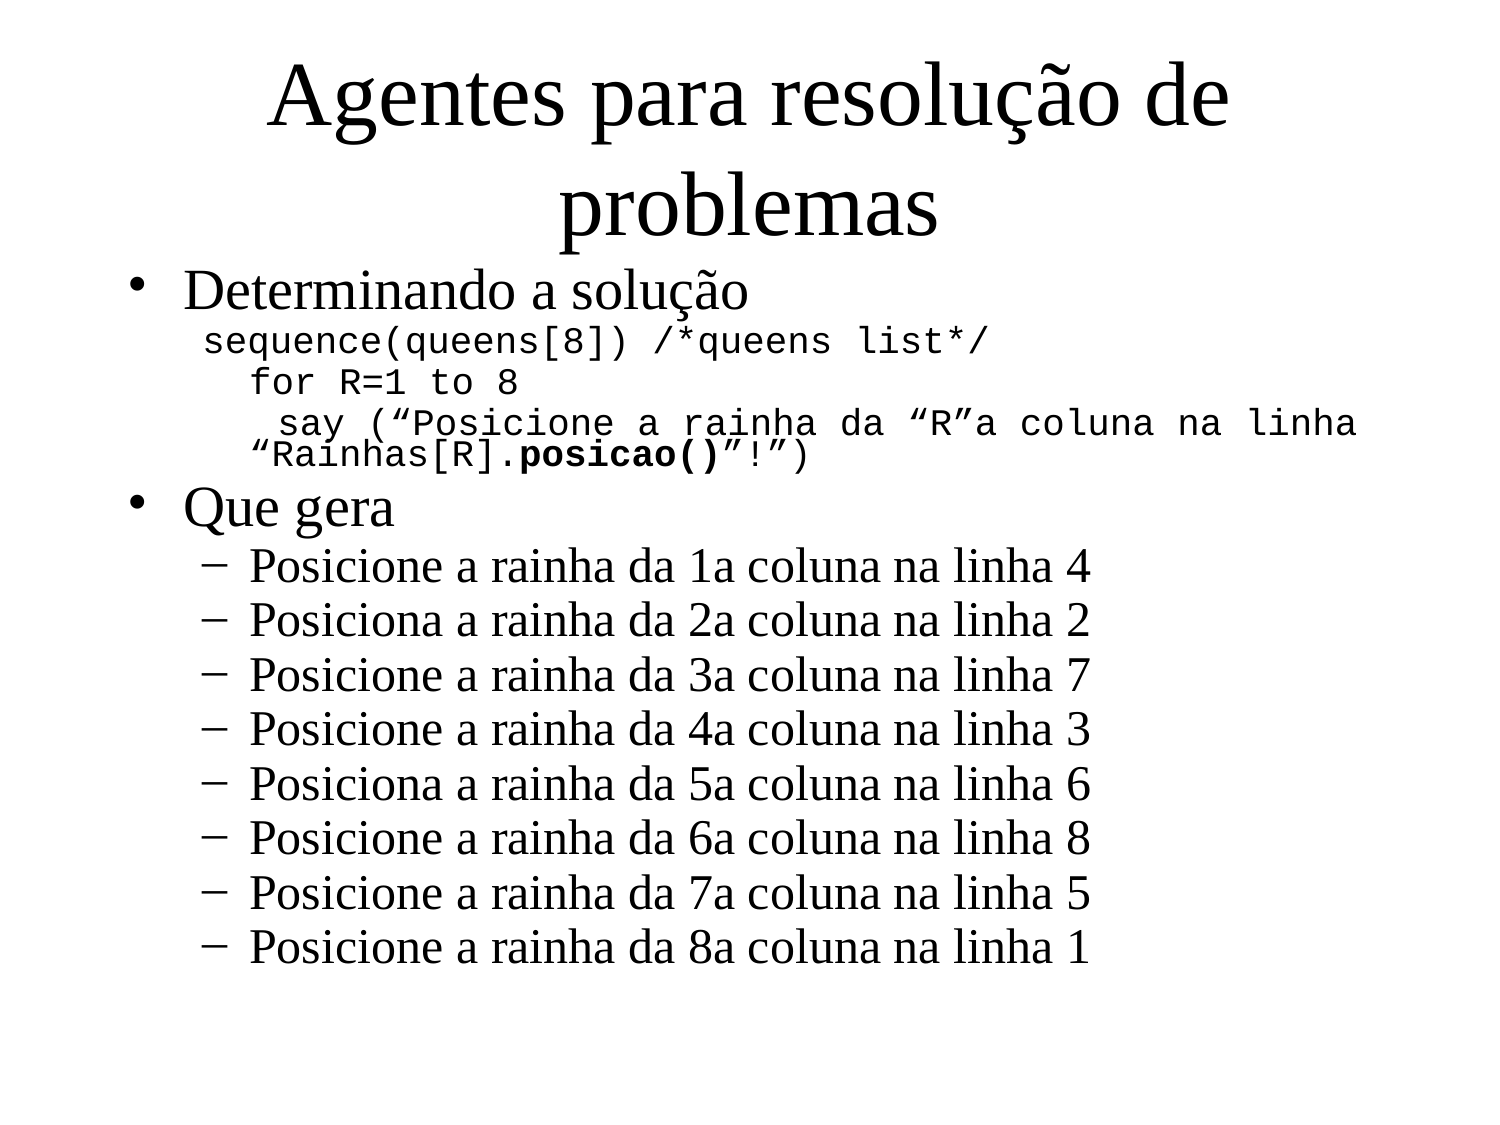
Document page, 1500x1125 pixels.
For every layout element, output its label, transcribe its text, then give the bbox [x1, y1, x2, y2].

list Determinando a solução sequence(queens[8]) /*queens list*/ for R=1 to 8 say (“Posicione a rainha da “R”a coluna na linha “Rainhas[R].posicao()”!”) Que gera Posicione a rainha da 1a coluna na linha 4 Posiciona a rainha da 2a coluna na linha 2 Posicione a rainha da 3a coluna na linha 7 Posicione a rainha da 4a coluna na linha 3 Posiciona a rainha da 5a coluna na linha 6 Posicione a rainha da 6a coluna na linha 8 Posicione a rainha da 7a coluna na linha 5 Posicione a rainha da 8a coluna na linha 1 [112, 262, 1388, 1001]
title Agentes para resolução de problemas [112, 26, 1388, 262]
